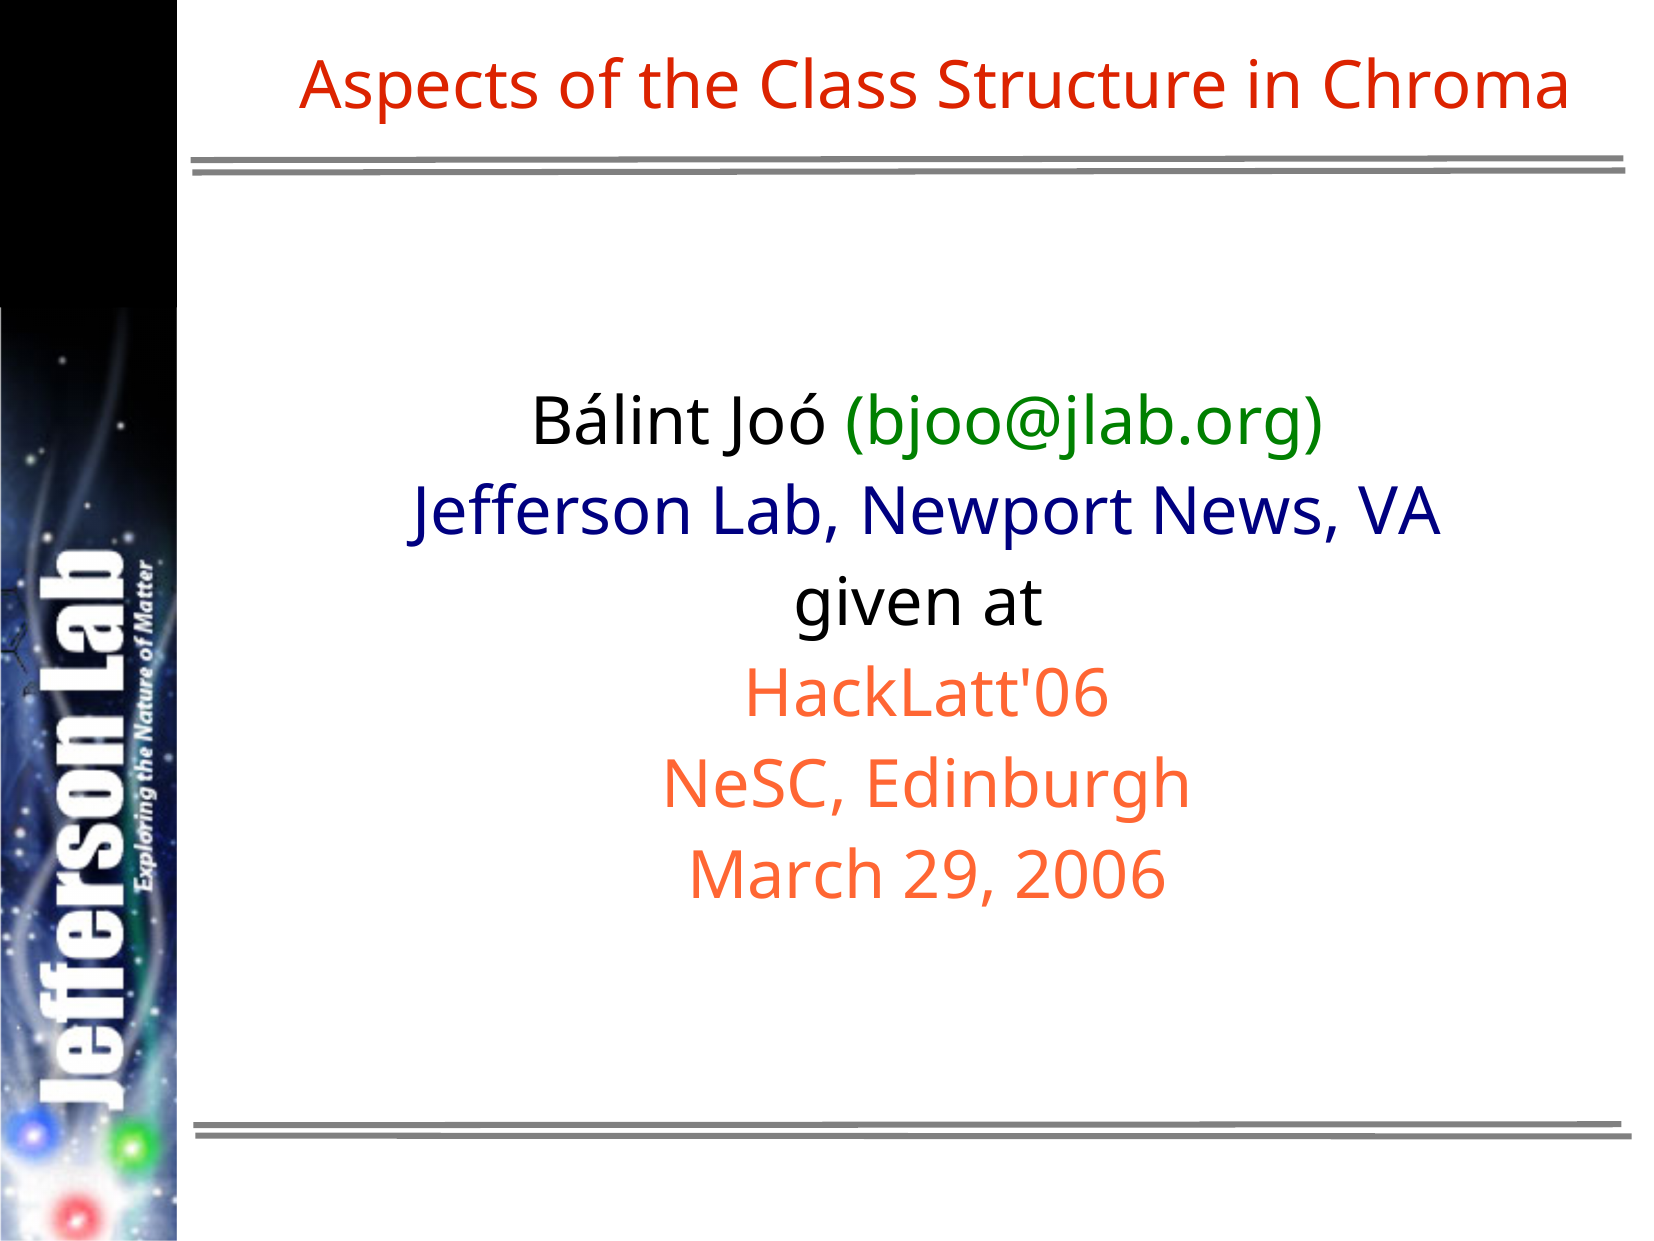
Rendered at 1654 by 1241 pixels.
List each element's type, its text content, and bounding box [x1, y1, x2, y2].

subtitle Bálint Joó (bjoo@jlab.org) Jefferson Lab, Newport News, VA given at HackLatt'06 NeSC, Edinburgh March 29, 2006 [227, 190, 1628, 1100]
title Aspects of the Class Structure in Chroma [235, 17, 1638, 149]
picture [2, 308, 176, 1240]
